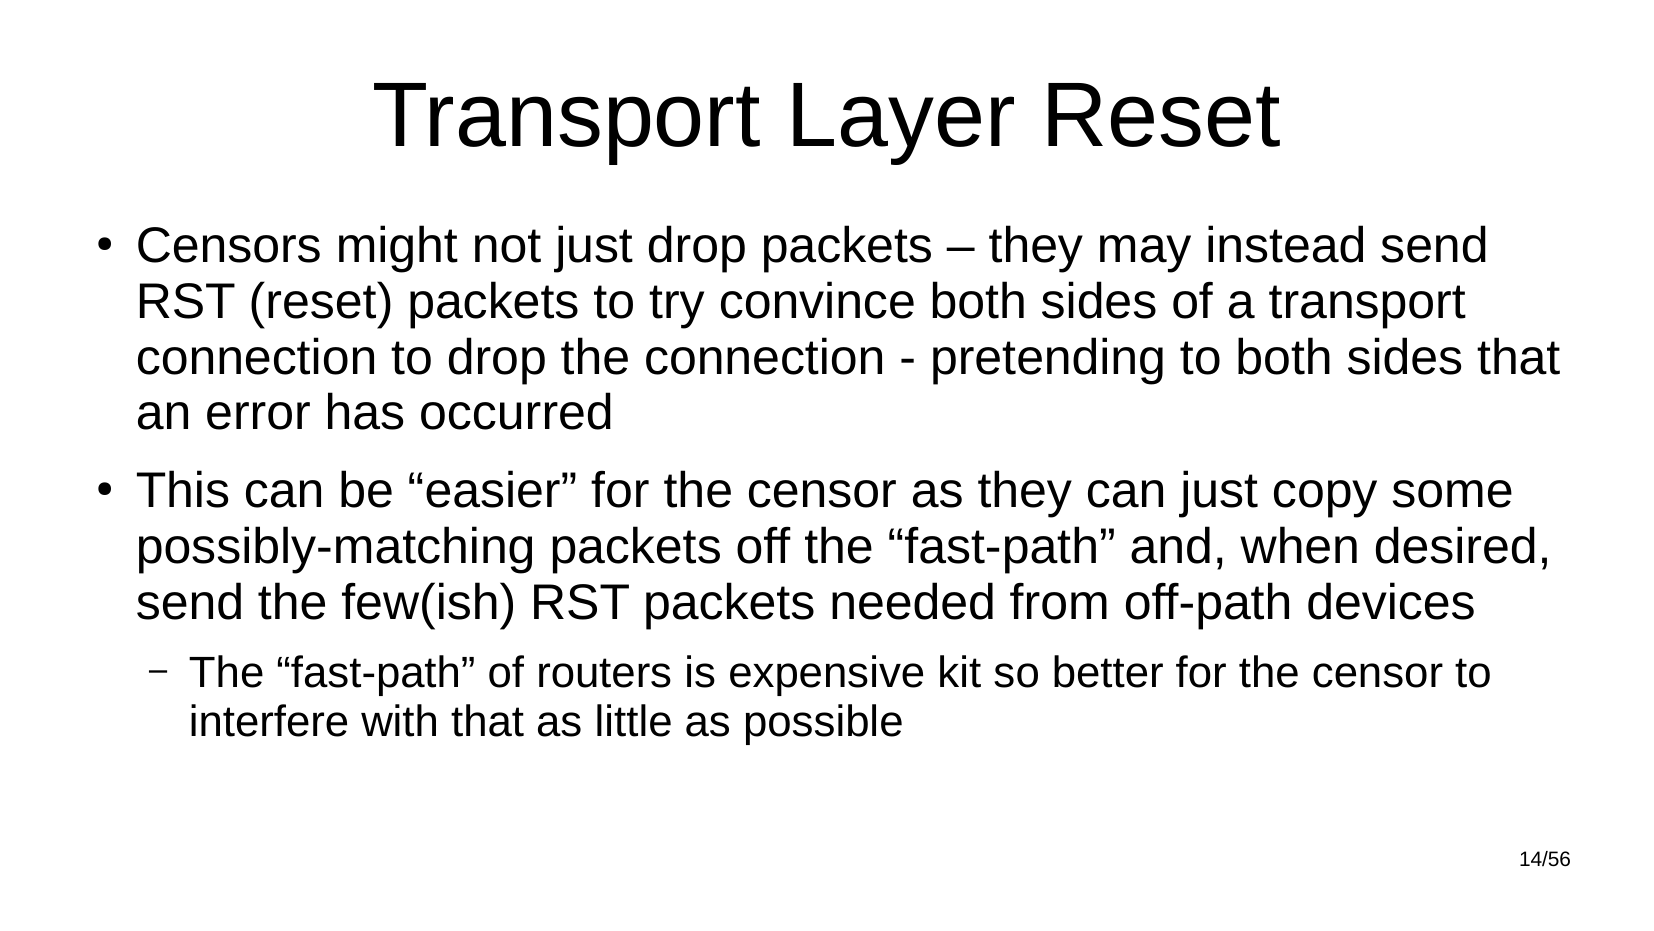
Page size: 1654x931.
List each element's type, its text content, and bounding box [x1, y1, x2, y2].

title Transport Layer Reset [82, 37, 1571, 193]
list Censors might not just drop packets – they may instead send RST (reset) packets to try convince both sides of a transport connection to drop the connection - pretending to both sides that an error has occurred This can be “easier” for the censor as they can just copy some possibly-matching packets off the “fast-path” and, when desired, send the few(ish) RST packets needed from off-path devices The “fast-path” of routers is expensive kit so better for the censor to interfere with that as little as possible [82, 217, 1571, 758]
